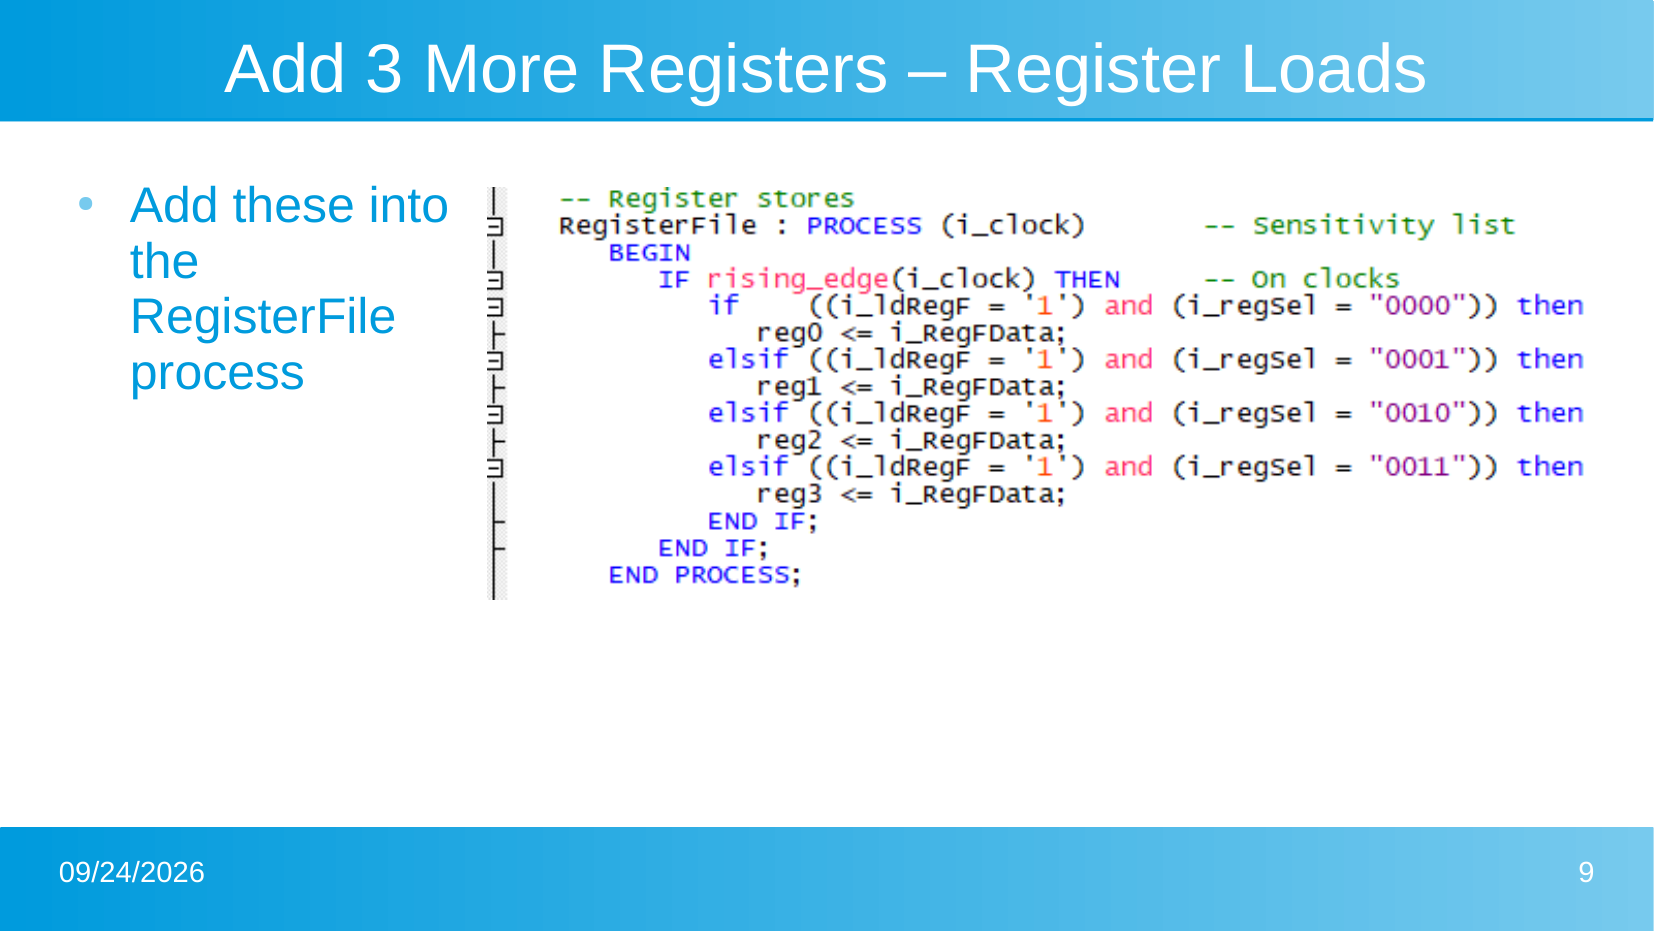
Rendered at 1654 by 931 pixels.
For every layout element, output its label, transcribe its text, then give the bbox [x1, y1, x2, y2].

list Add these into the RegisterFile process [59, 177, 451, 768]
title Add 3 More Registers – Register Loads [59, 29, 1595, 108]
picture [487, 187, 1596, 601]
